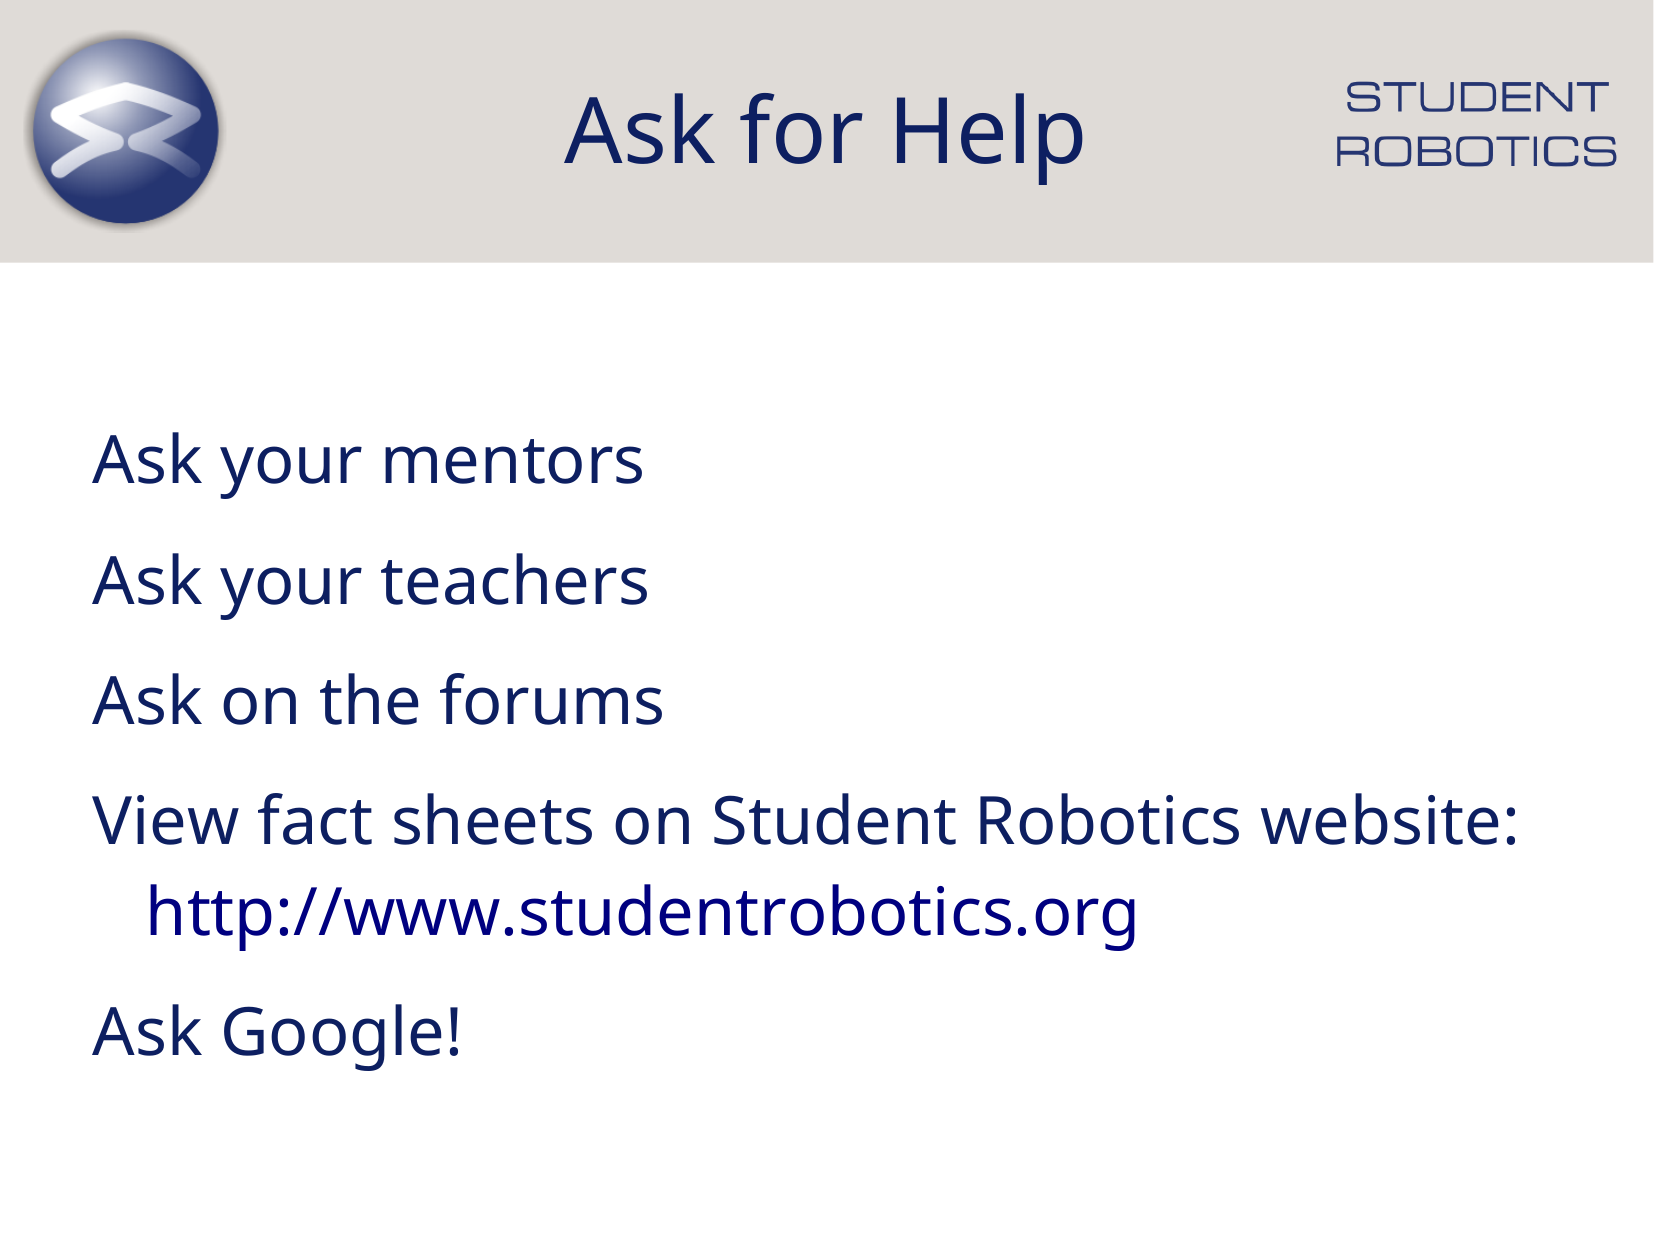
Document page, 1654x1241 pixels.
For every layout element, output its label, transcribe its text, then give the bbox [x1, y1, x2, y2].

title Ask for Help [82, 7, 1571, 250]
picture [1571, 68, 1633, 174]
picture [9, 19, 82, 245]
list Ask your mentors Ask your teachers Ask on the forums View fact sheets on Student Robotics website: http://www.studentrobotics.org Ask Google! [75, 412, 1564, 1142]
